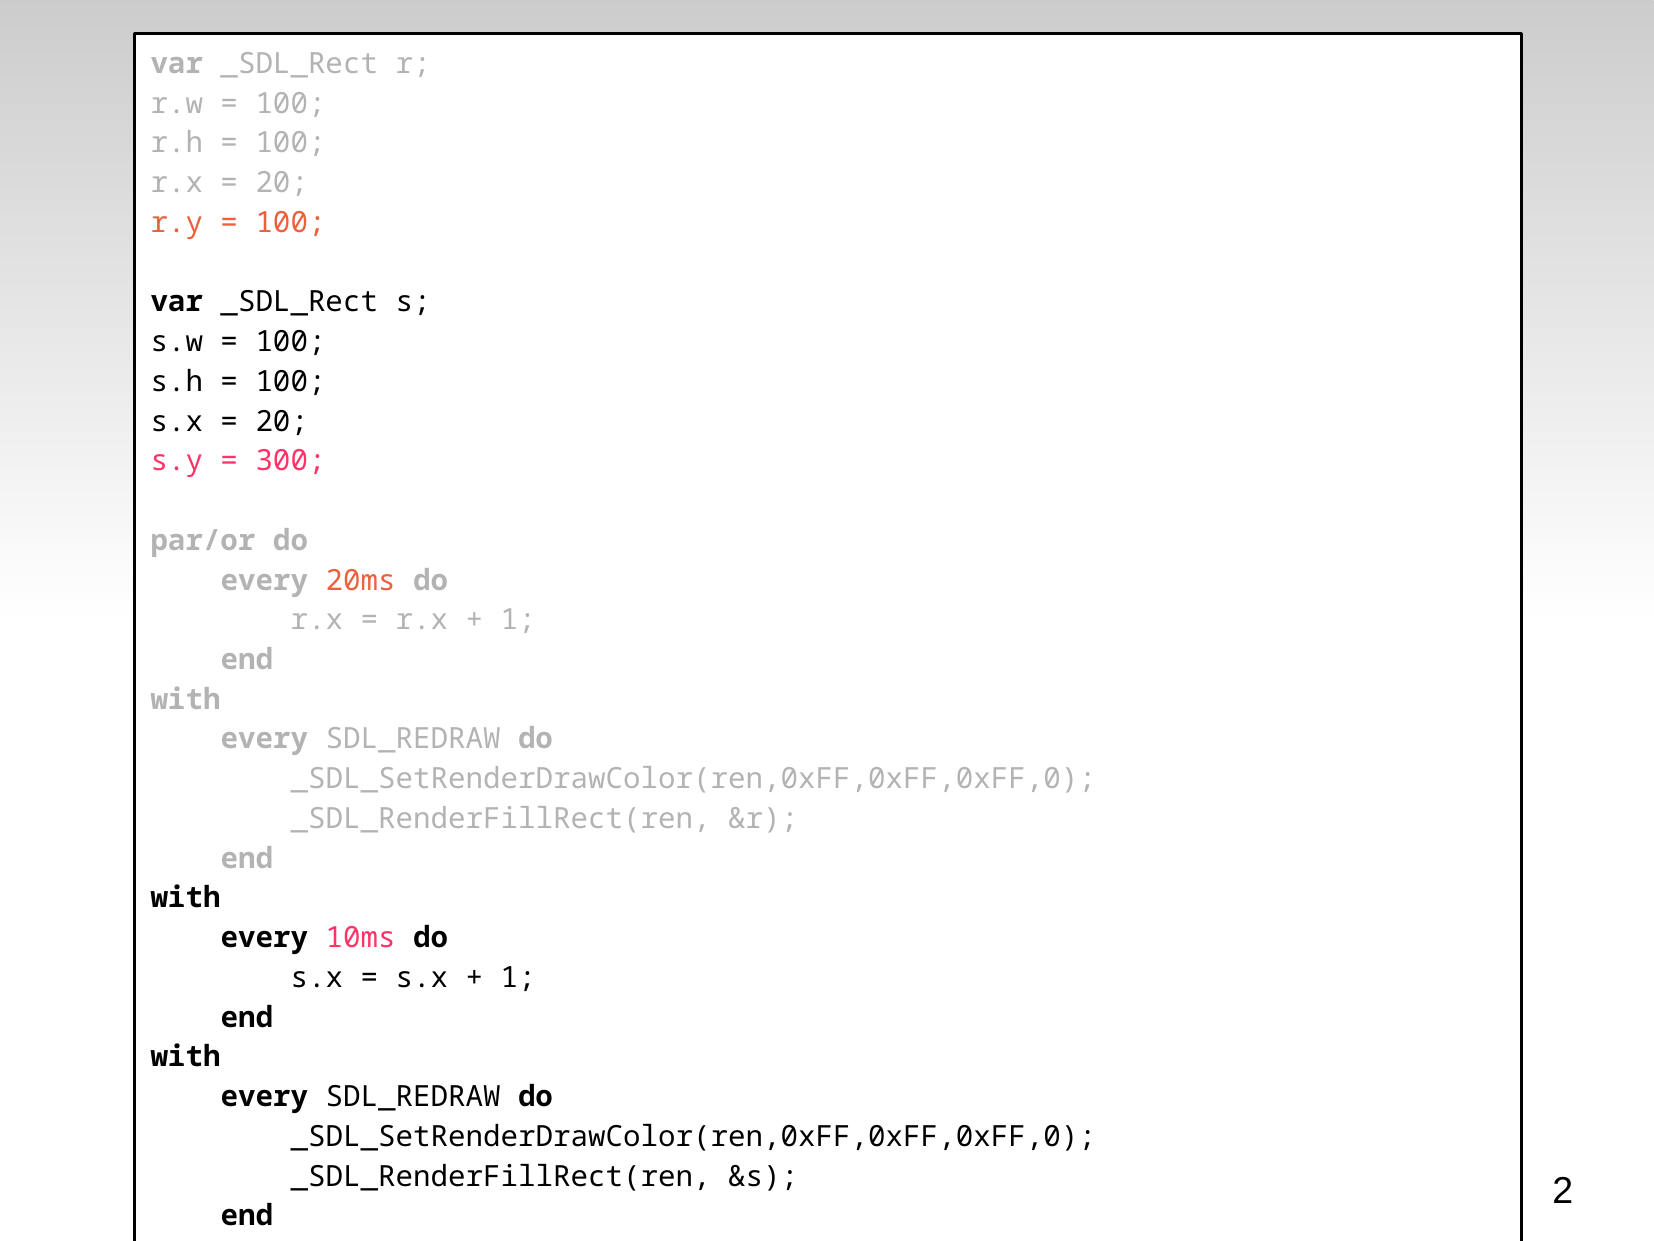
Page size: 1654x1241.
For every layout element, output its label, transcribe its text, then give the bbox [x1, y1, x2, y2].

text_box 2 [1537, 1162, 1588, 1220]
text_box var _SDL_Rect r; r.w = 100; r.h = 100; r.x = 20; r.y = 100; var _SDL_Rect s; s.w = 100; s.h = 100; s.x = 20; s.y = 300; par/or do every 20ms do r.x = r.x + 1; end with every SDL_REDRAW do _SDL_SetRenderDrawColor(ren,0xFF,0xFF,0xFF,0); _SDL_RenderFillRect(ren, &r); end with every 10ms do s.x = s.x + 1; end with every SDL_REDRAW do _SDL_SetRenderDrawColor(ren,0xFF,0xFF,0xFF,0); _SDL_RenderFillRect(ren, &s); end with await SDL_QUIT; end [134, 33, 1522, 1192]
